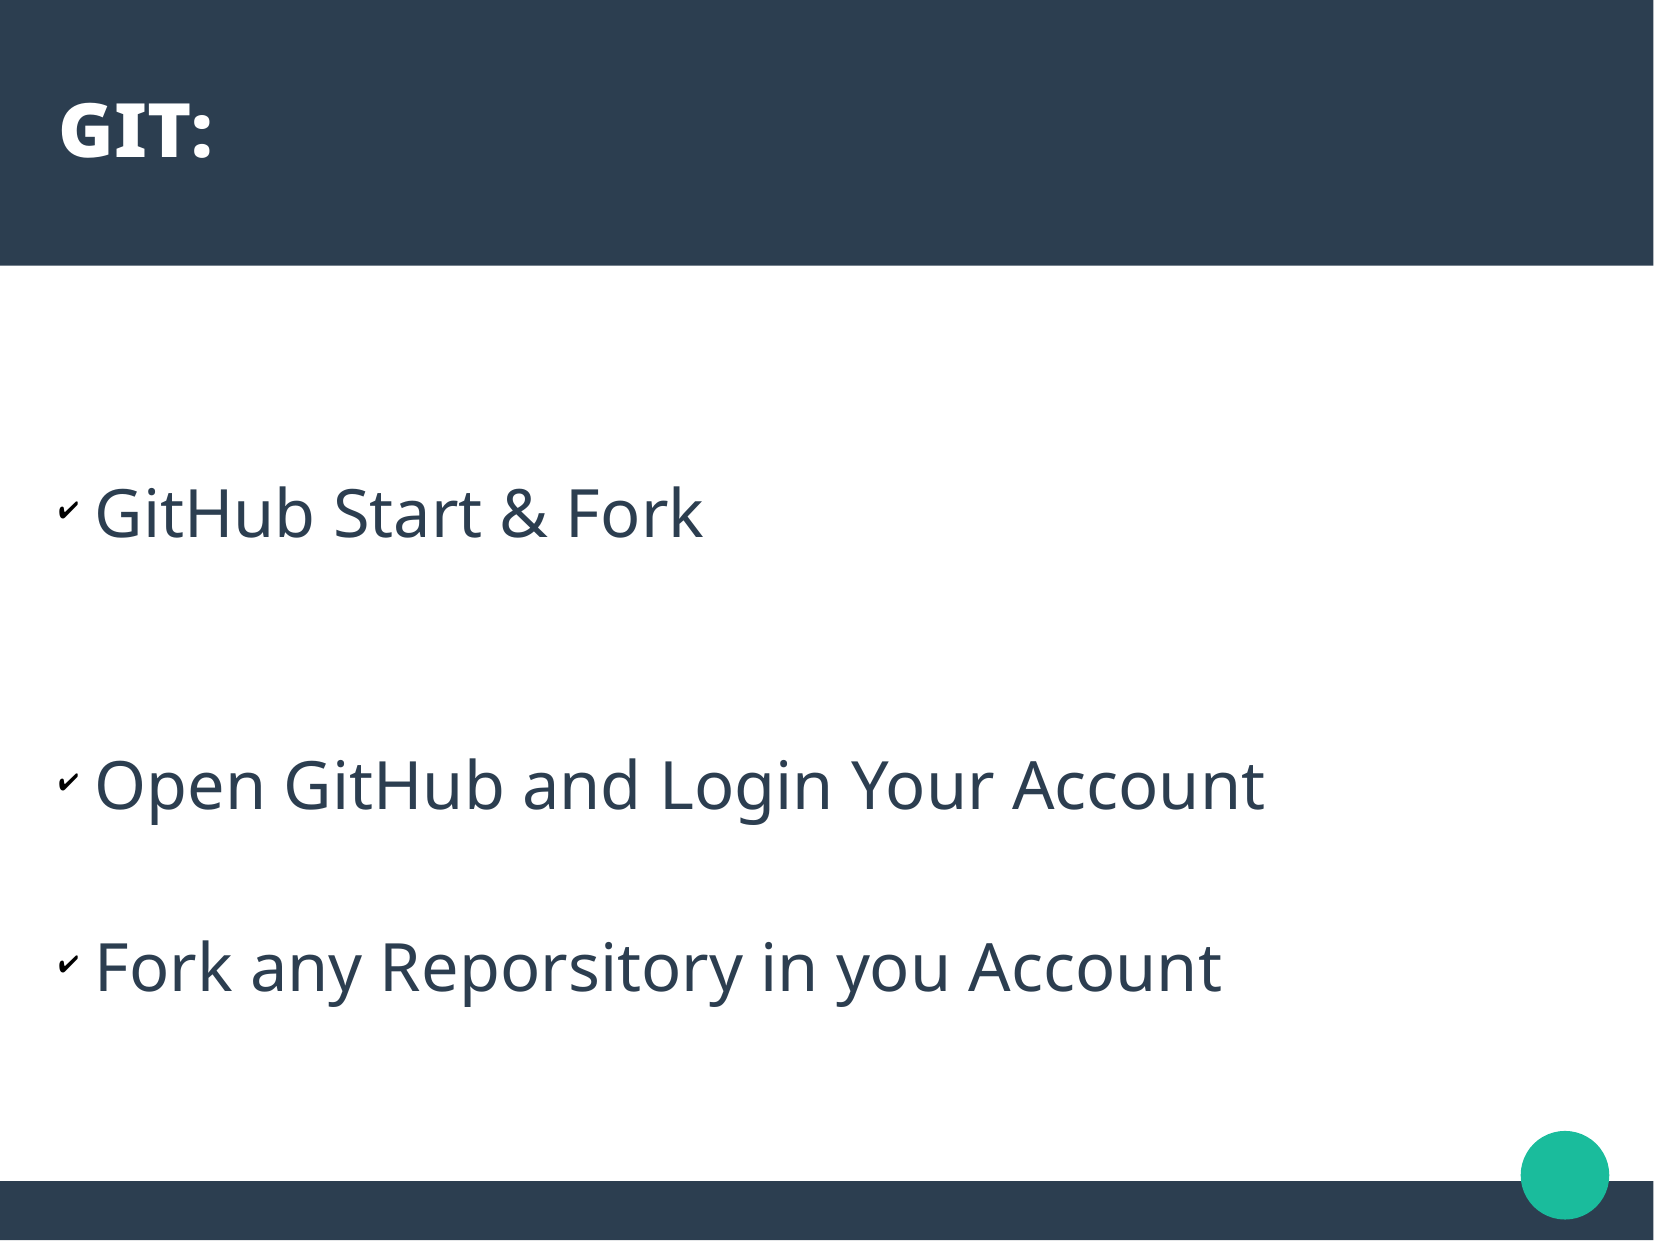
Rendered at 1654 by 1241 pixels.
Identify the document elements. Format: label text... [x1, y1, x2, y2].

subtitle GitHub Start & Fork Open GitHub and Login Your Account Fork any Reporsitory in you Account [59, 271, 1595, 1205]
title GIT: [59, 40, 1595, 216]
